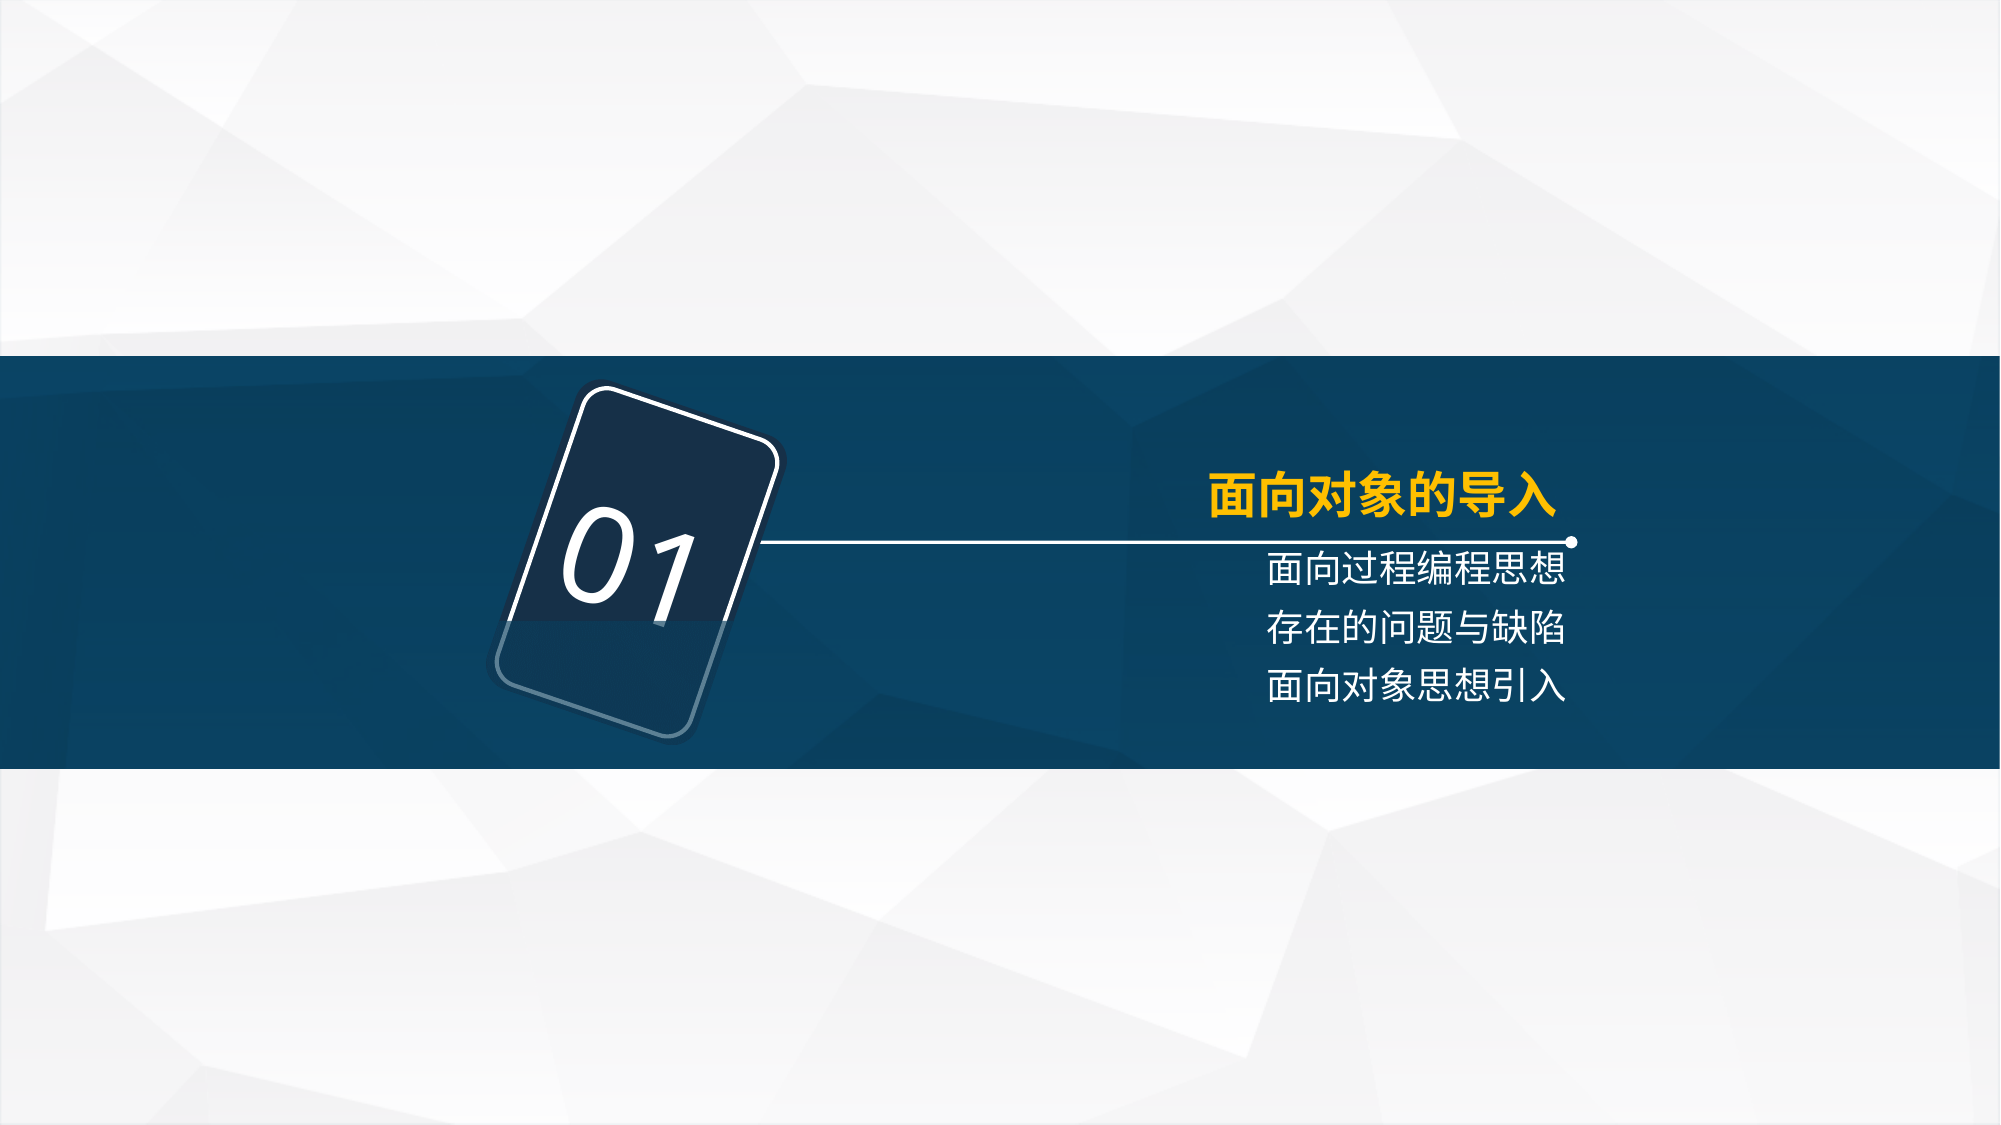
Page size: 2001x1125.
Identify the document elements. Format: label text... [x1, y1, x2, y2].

picture [0, 0, 2000, 1125]
text_box 01 [509, 388, 778, 620]
text_box 面向过程编程思想 存在的问题与缺陷 面向对象思想引入 [832, 549, 1567, 657]
text_box 面向对象的导入 [794, 457, 1558, 543]
text_box [486, 379, 787, 745]
